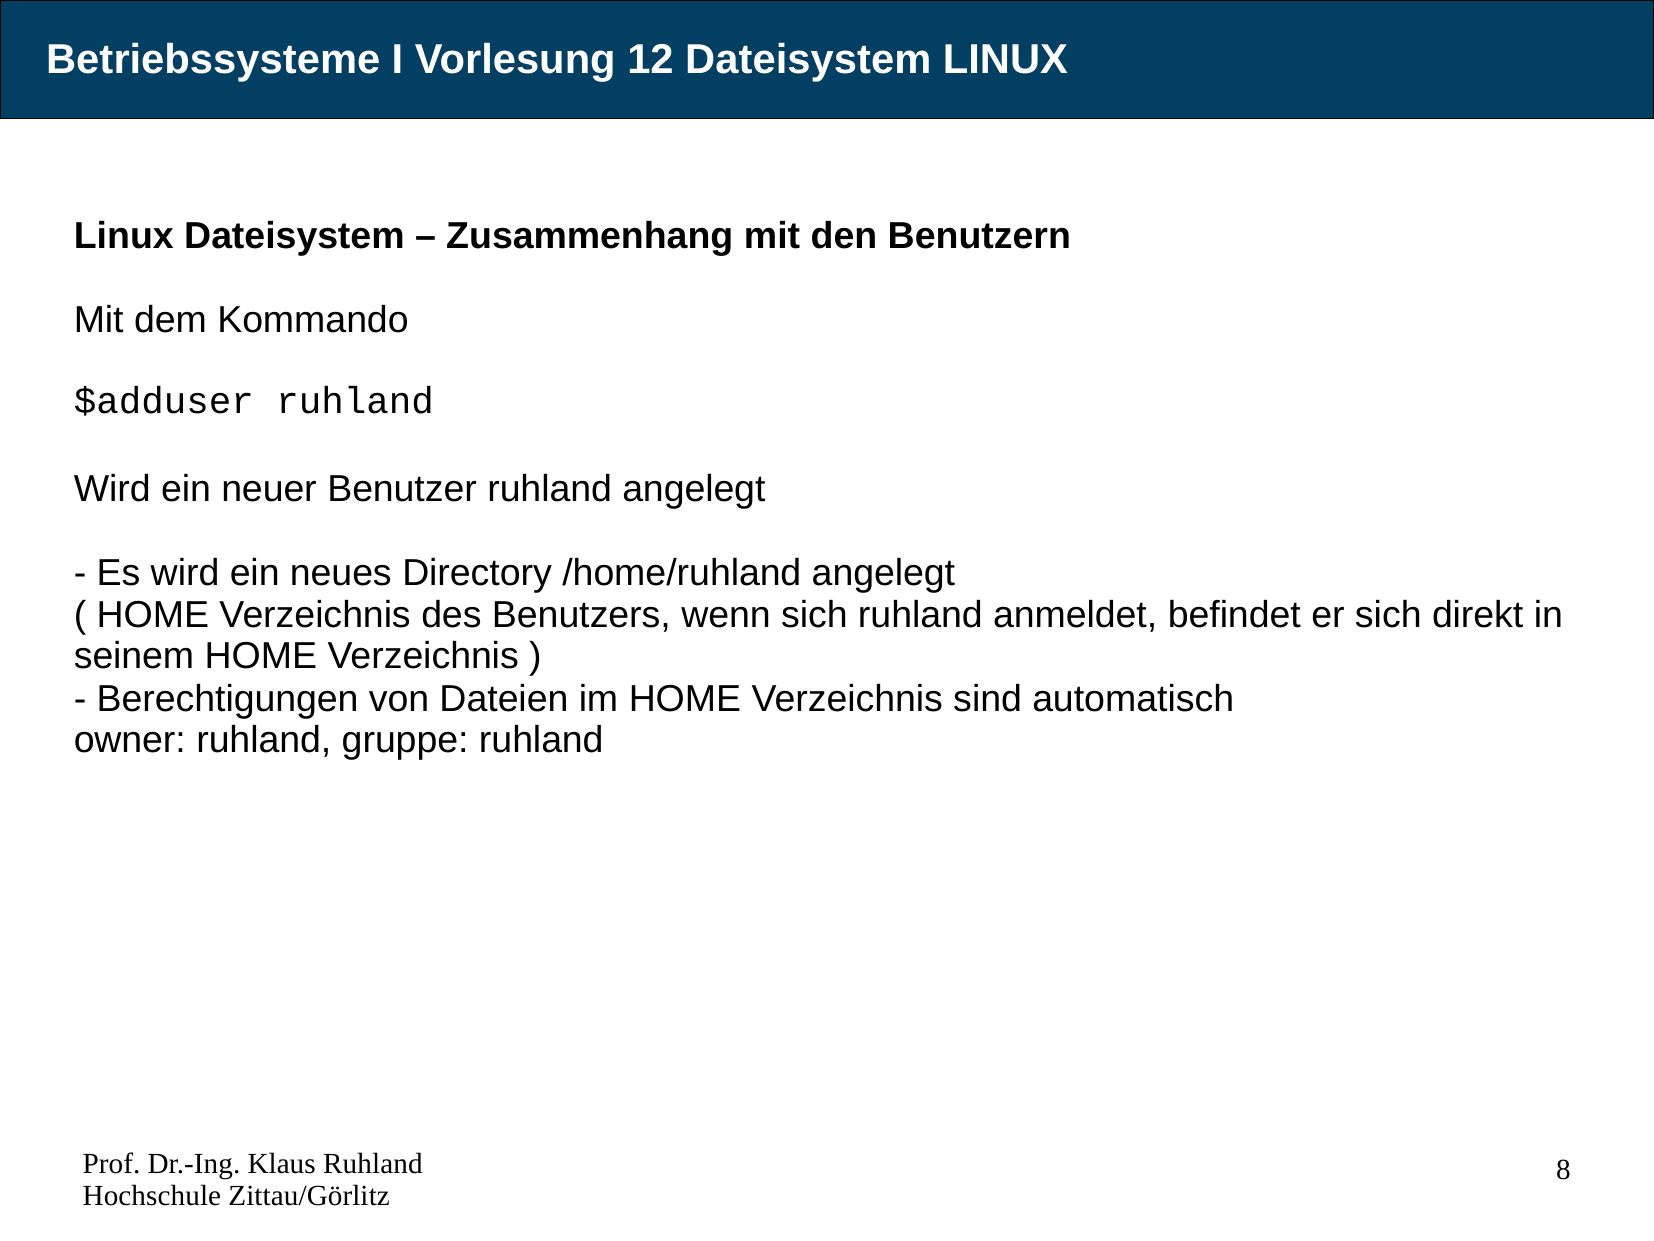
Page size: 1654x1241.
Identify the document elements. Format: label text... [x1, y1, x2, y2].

text_box Linux Dateisystem – Zusammenhang mit den Benutzern Mit dem Kommando $adduser ruhland Wird ein neuer Benutzer ruhland angelegt - Es wird ein neues Directory /home/ruhland angelegt ( HOME Verzeichnis des Benutzers, wenn sich ruhland anmeldet, befindet er sich direkt in seinem HOME Verzeichnis ) - Berechtigungen von Dateien im HOME Verzeichnis sind automatisch owner: ruhland, gruppe: ruhland [59, 206, 1654, 1241]
